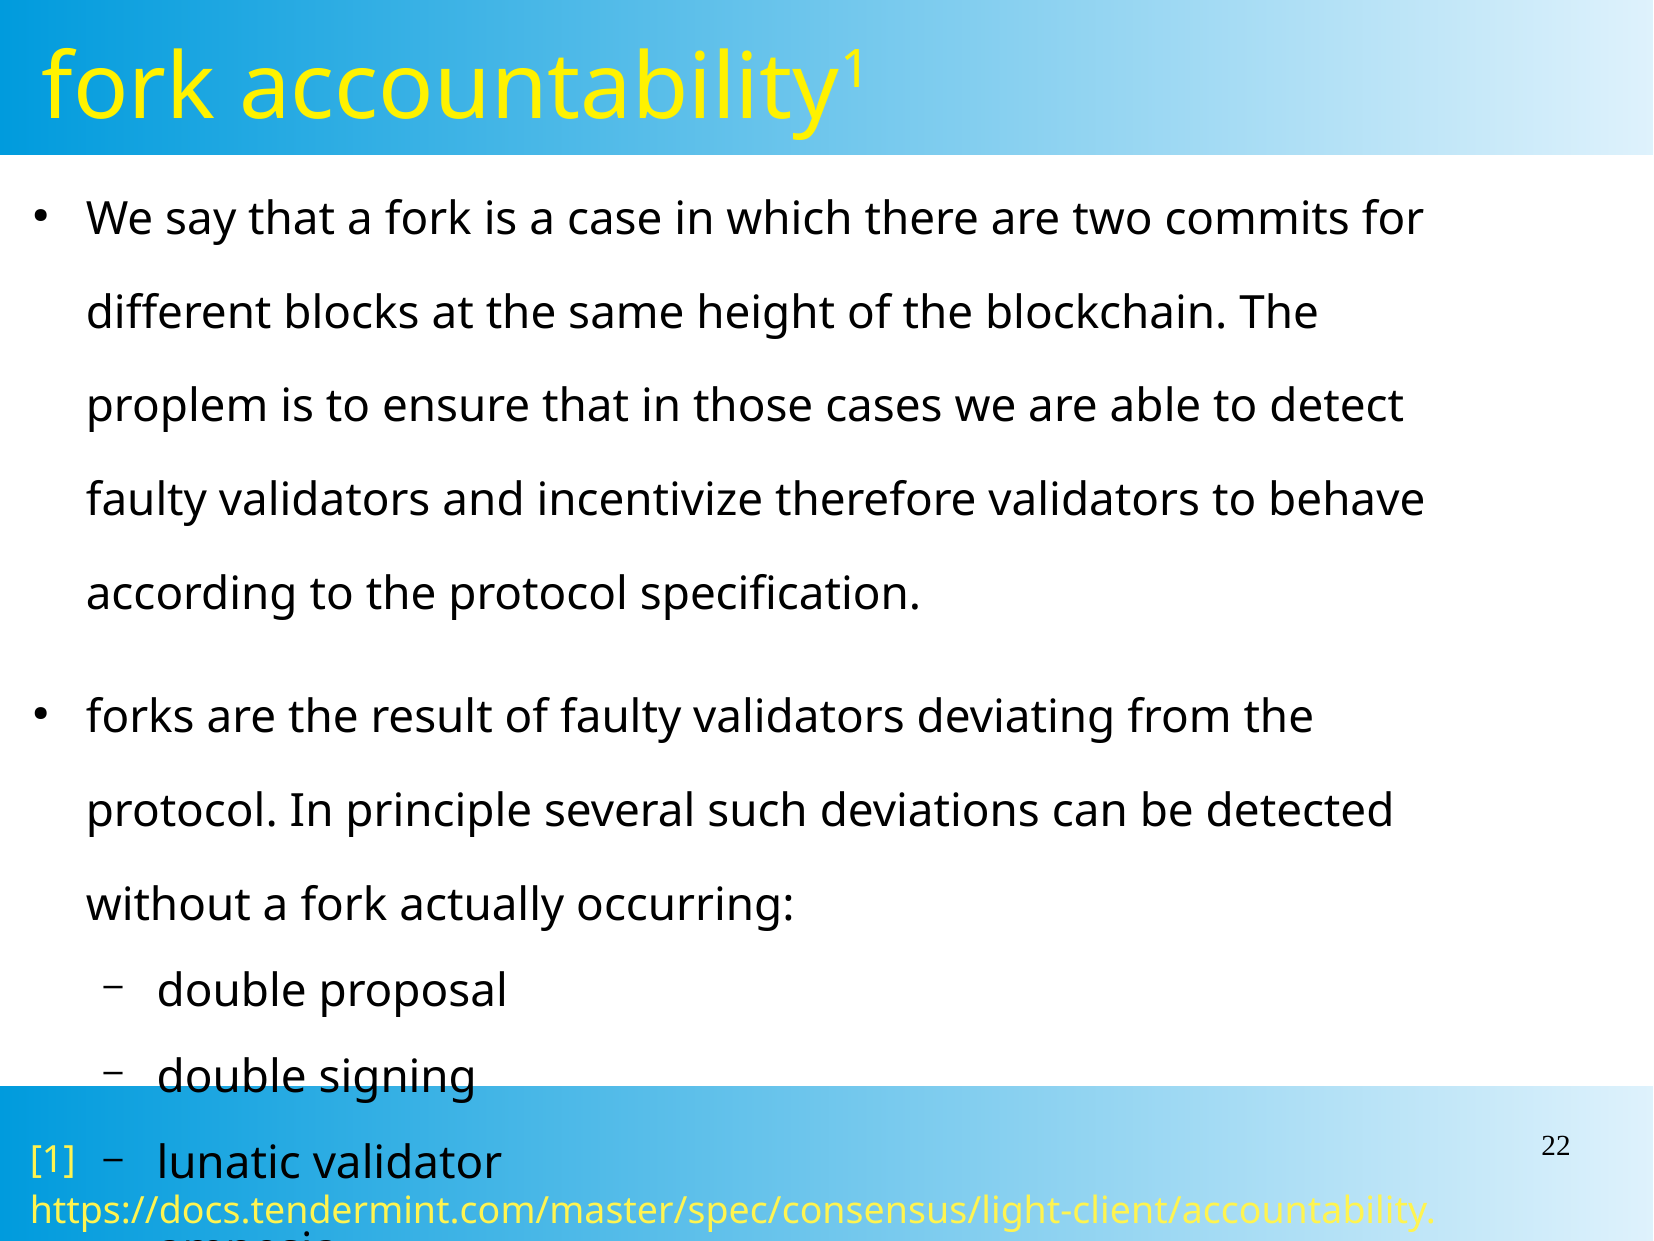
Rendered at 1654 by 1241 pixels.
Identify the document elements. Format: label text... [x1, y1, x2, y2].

title fork accountability1 [41, 30, 1531, 136]
picture [137, 1202, 142, 1241]
text_box [1] https://docs.tendermint.com/master/spec/consensus/light-client/accountability.html [15, 1125, 1471, 1201]
list We say that a fork is a case in which there are two commits for different blocks at the same height of the blockchain. The proplem is to ensure that in those cases we are able to detect faulty validators and incentivize therefore validators to behave according to the protocol specification. forks are the result of faulty validators deviating from the protocol. In principle several such deviations can be detected without a fork actually occurring: double proposal double signing lunatic validator amnesia spurious messages [15, 154, 1504, 995]
